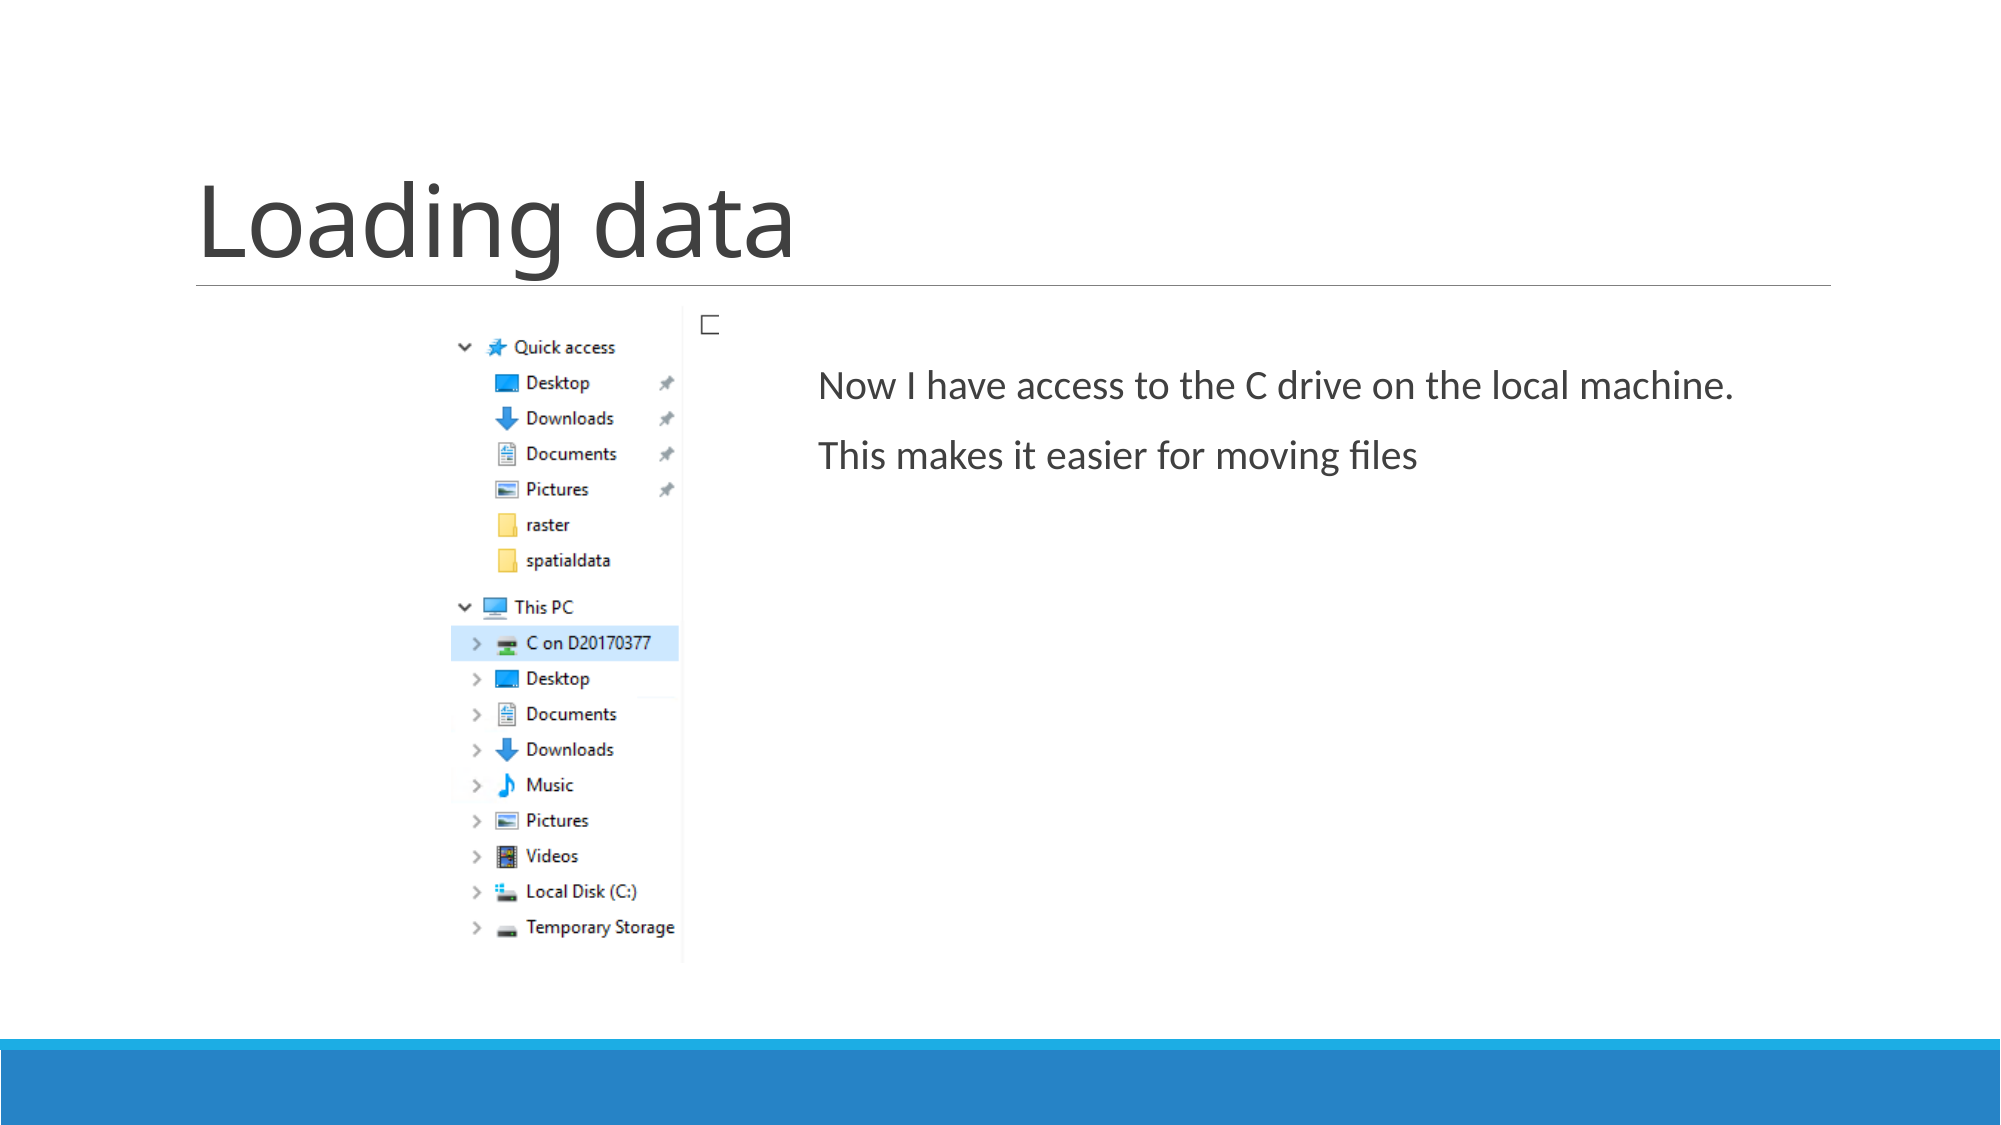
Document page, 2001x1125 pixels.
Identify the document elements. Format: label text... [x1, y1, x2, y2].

title Loading data [180, 47, 1831, 286]
picture [451, 302, 719, 963]
list Now I have access to the C drive on the local machine. This makes it easier for moving files [803, 356, 1762, 896]
